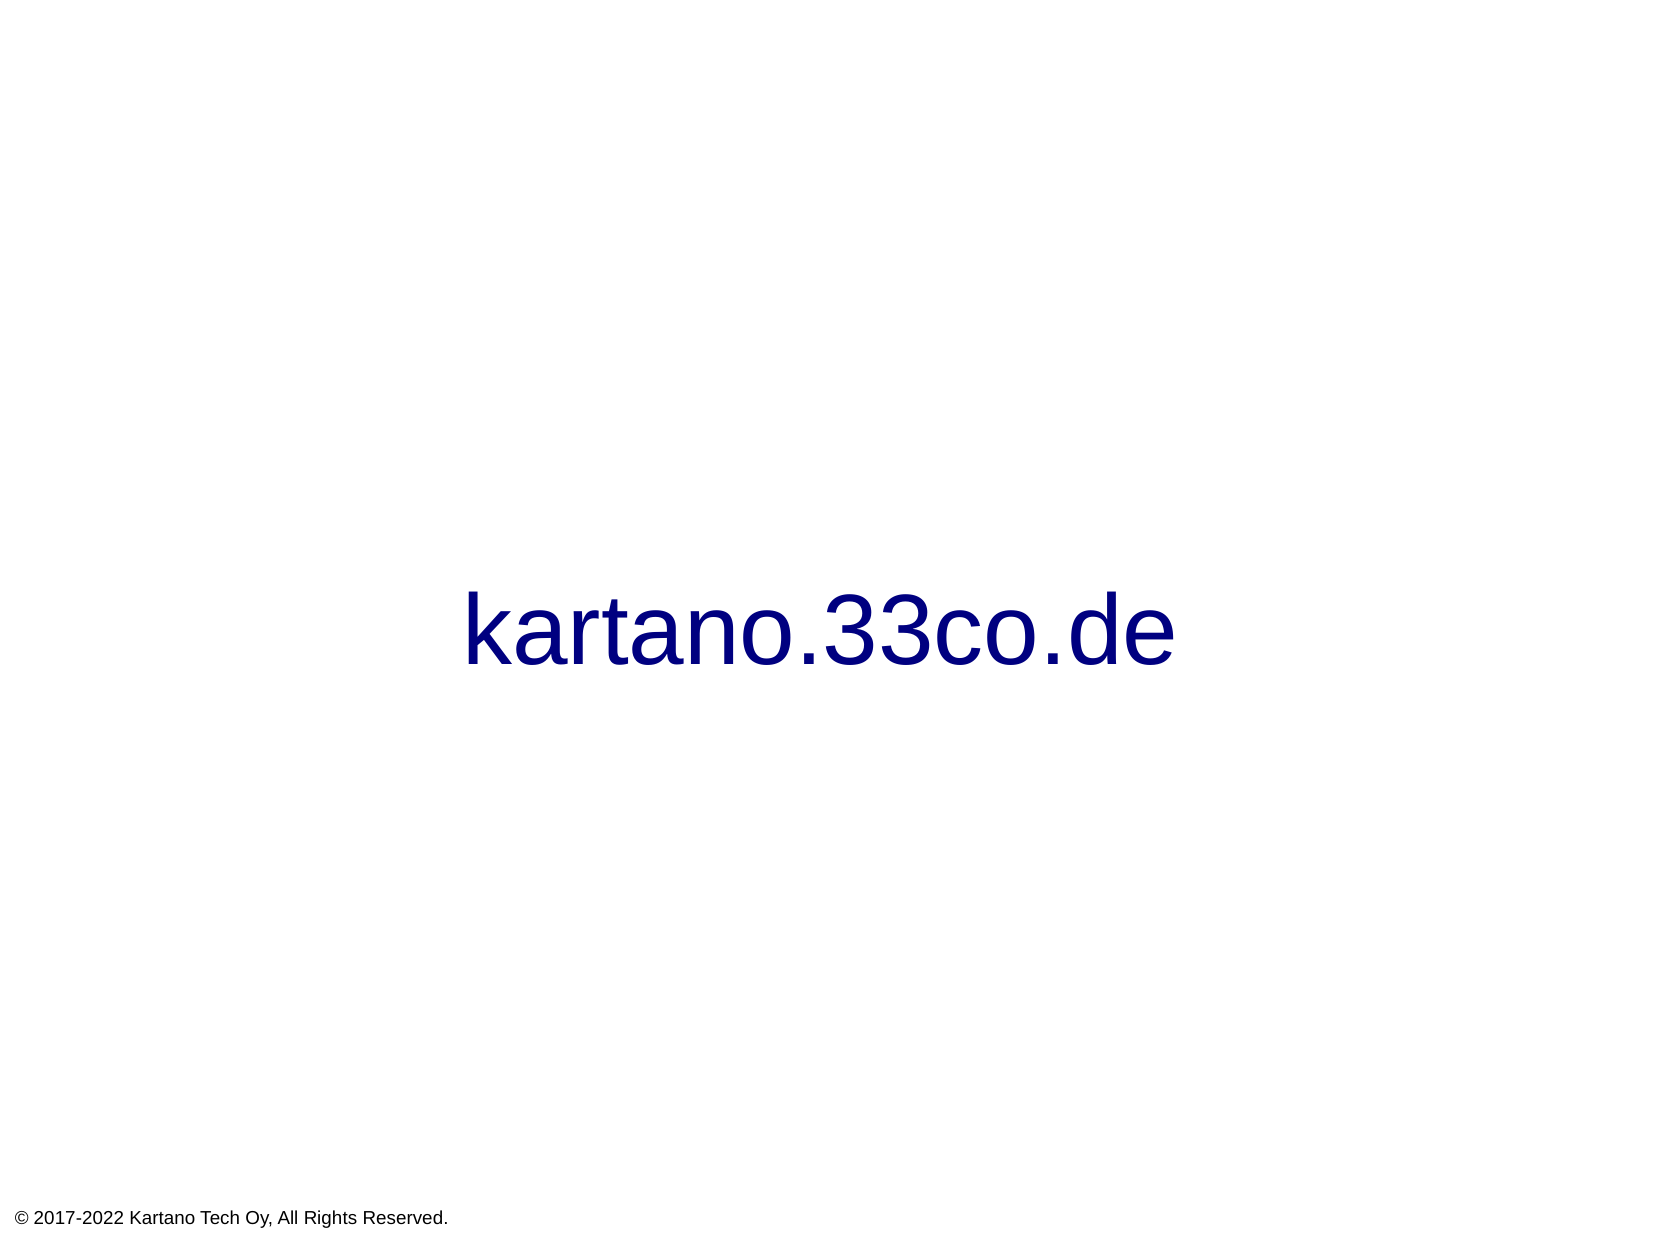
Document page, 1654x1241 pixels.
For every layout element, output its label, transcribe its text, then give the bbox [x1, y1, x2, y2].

text_box kartano.33co.de [76, 149, 1565, 1111]
text_box © 2017-2022 Kartano Tech Oy, All Rights Reserved. [0, 1200, 570, 1241]
